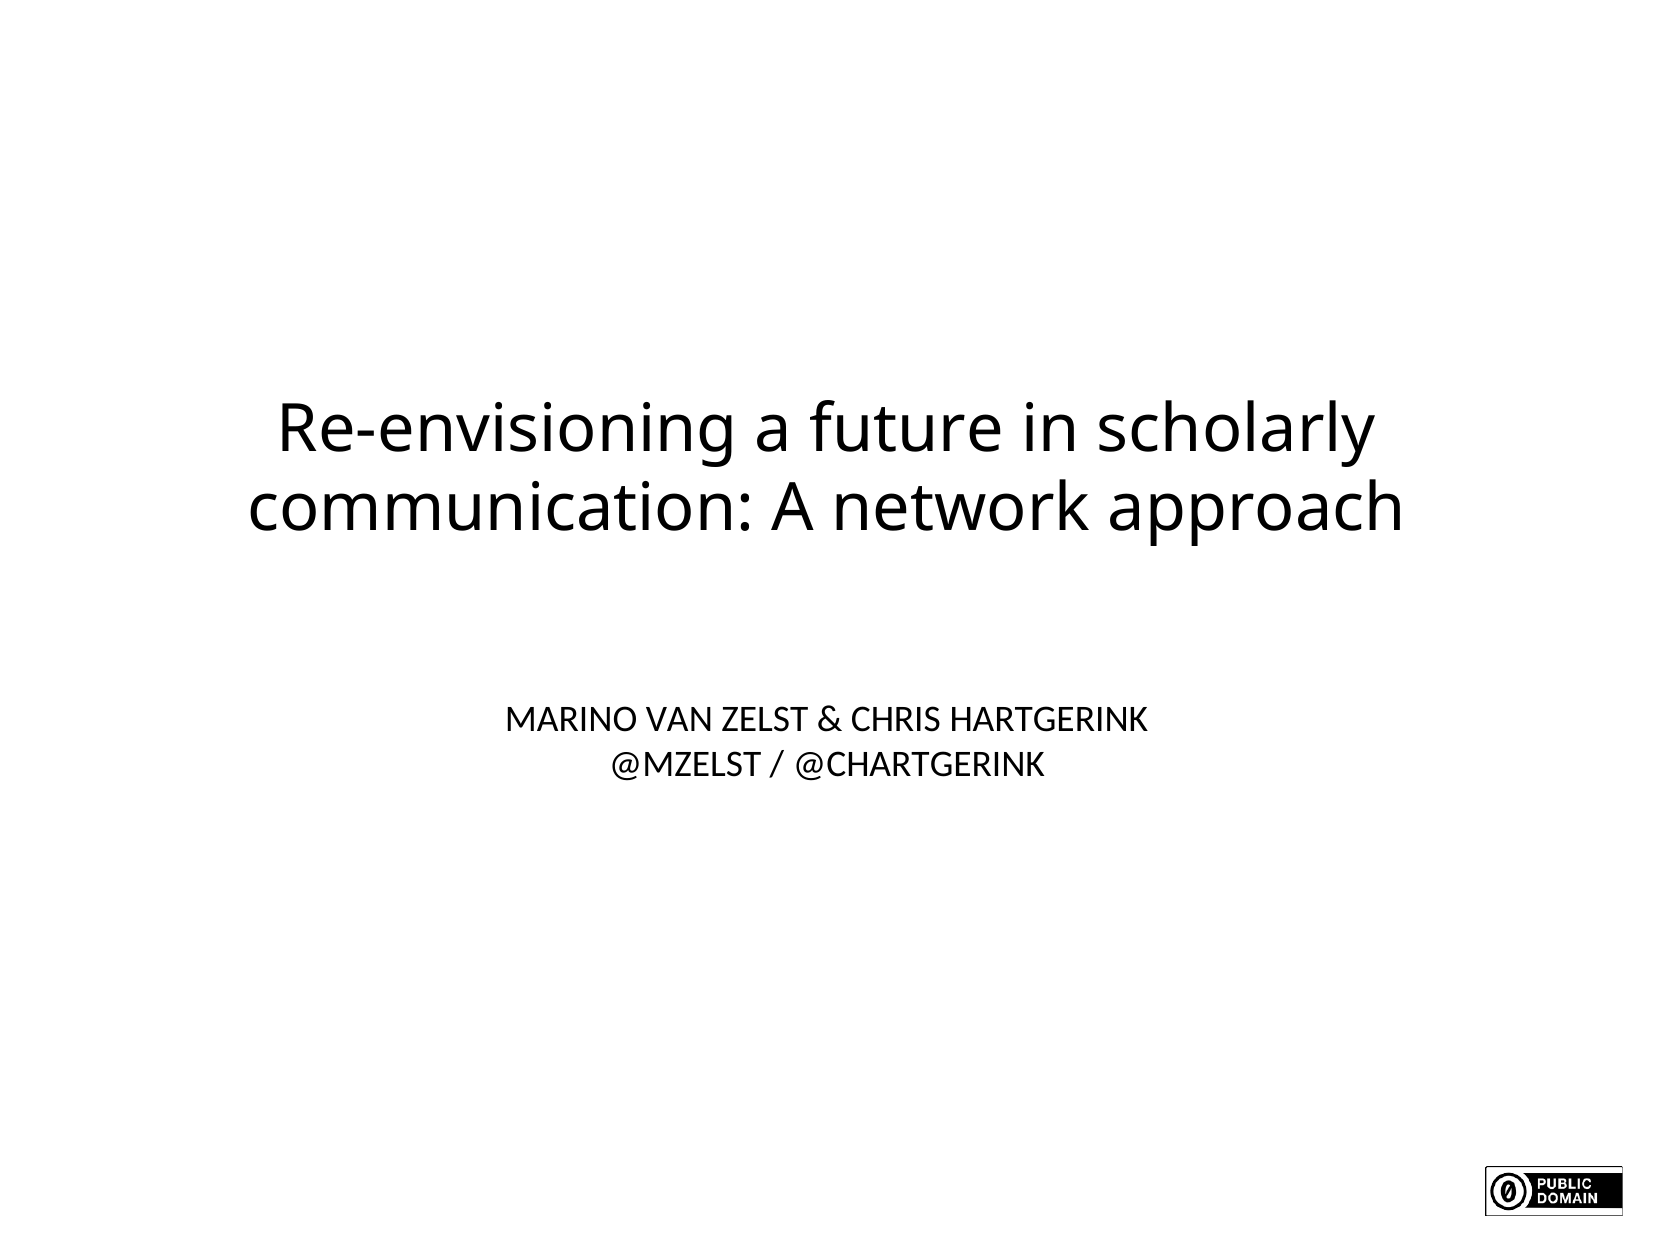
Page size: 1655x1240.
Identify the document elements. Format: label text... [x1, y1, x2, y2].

title Re-envisioning a future in scholarly communication: A network approach [124, 384, 1531, 546]
subtitle MARINO VAN ZELST & CHRIS HARTGERINK @MZELST / @CHARTGERINK [248, 694, 1407, 786]
text_box [1485, 1167, 1623, 1215]
